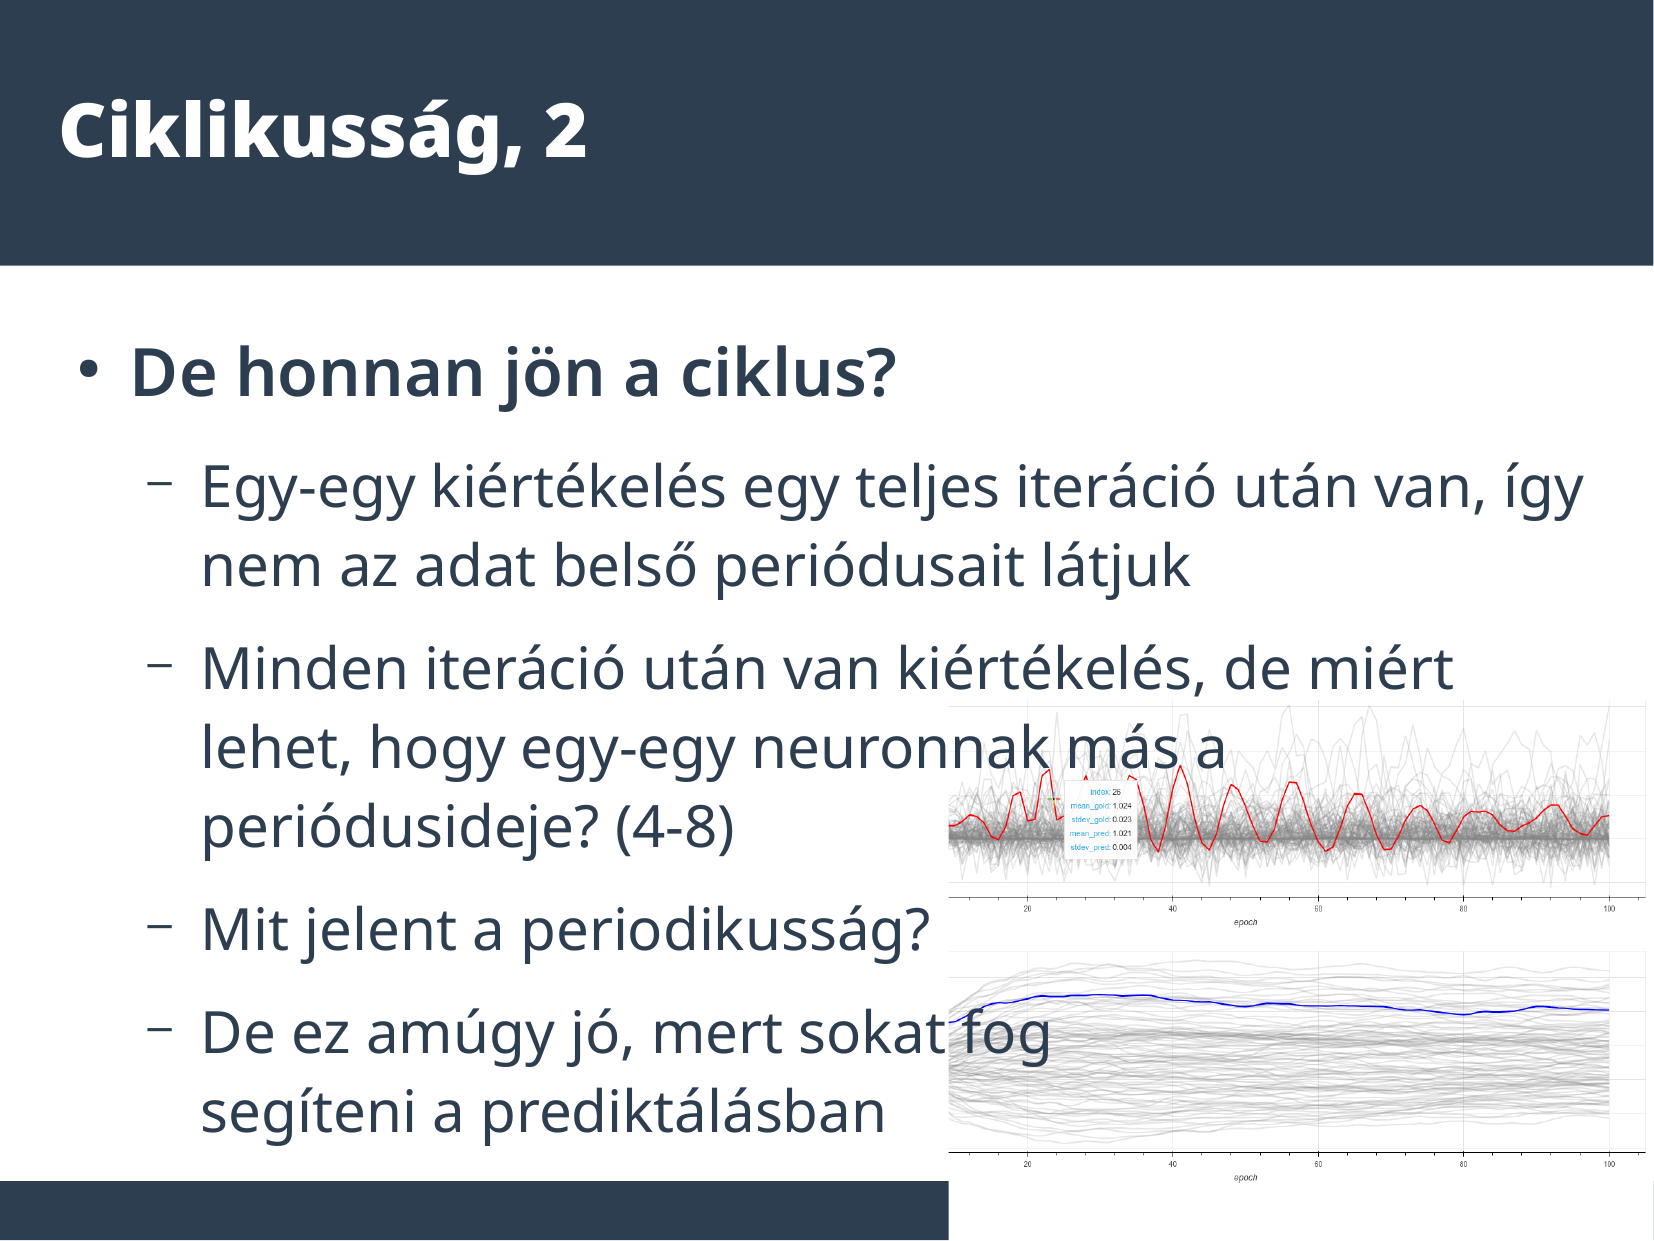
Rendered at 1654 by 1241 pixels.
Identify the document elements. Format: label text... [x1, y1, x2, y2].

list De honnan jön a ciklus? Egy-egy kiértékelés egy teljes iteráció után van, így nem az adat belső periódusait látjuk Minden iteráció után van kiértékelés, de miért lehet, hogy egy-egy neuronnak más a periódusideje? (4-8) Mit jelent a periodikusság? De ez amúgy jó, mert sokat fog segíteni a prediktálásban [59, 324, 1595, 1152]
picture [948, 700, 1654, 1241]
title Ciklikusság, 2 [59, 49, 1595, 207]
